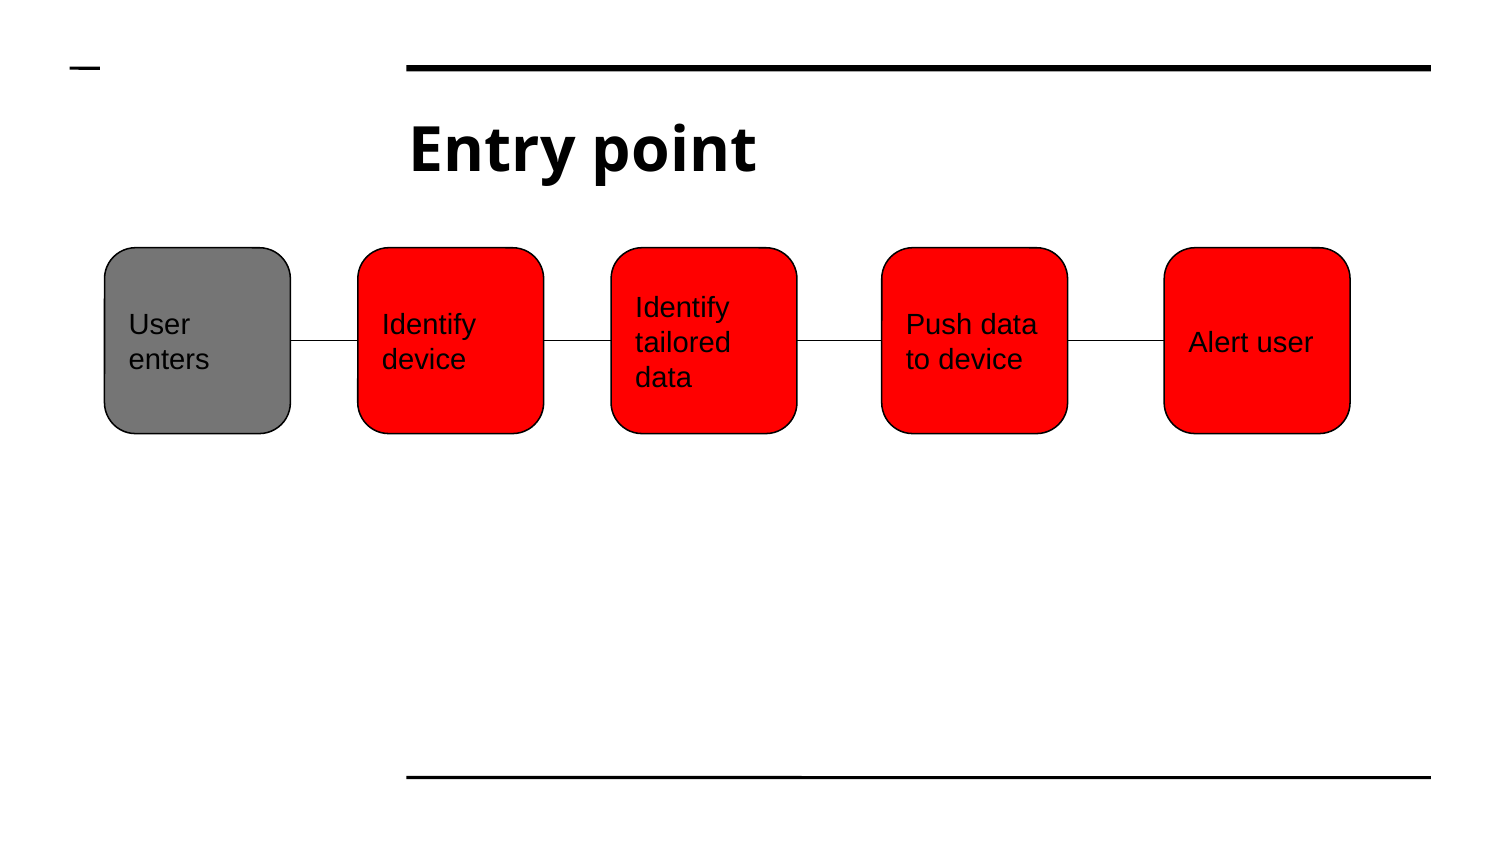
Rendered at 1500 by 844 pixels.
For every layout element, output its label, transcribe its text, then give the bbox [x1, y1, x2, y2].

text_box Identify tailored data [611, 247, 797, 434]
text_box Identify device [357, 247, 544, 434]
text_box User enters [104, 247, 291, 434]
text_box Alert user [1164, 247, 1351, 434]
title Entry point [393, 94, 1431, 199]
text_box Push data to device [881, 247, 1068, 434]
